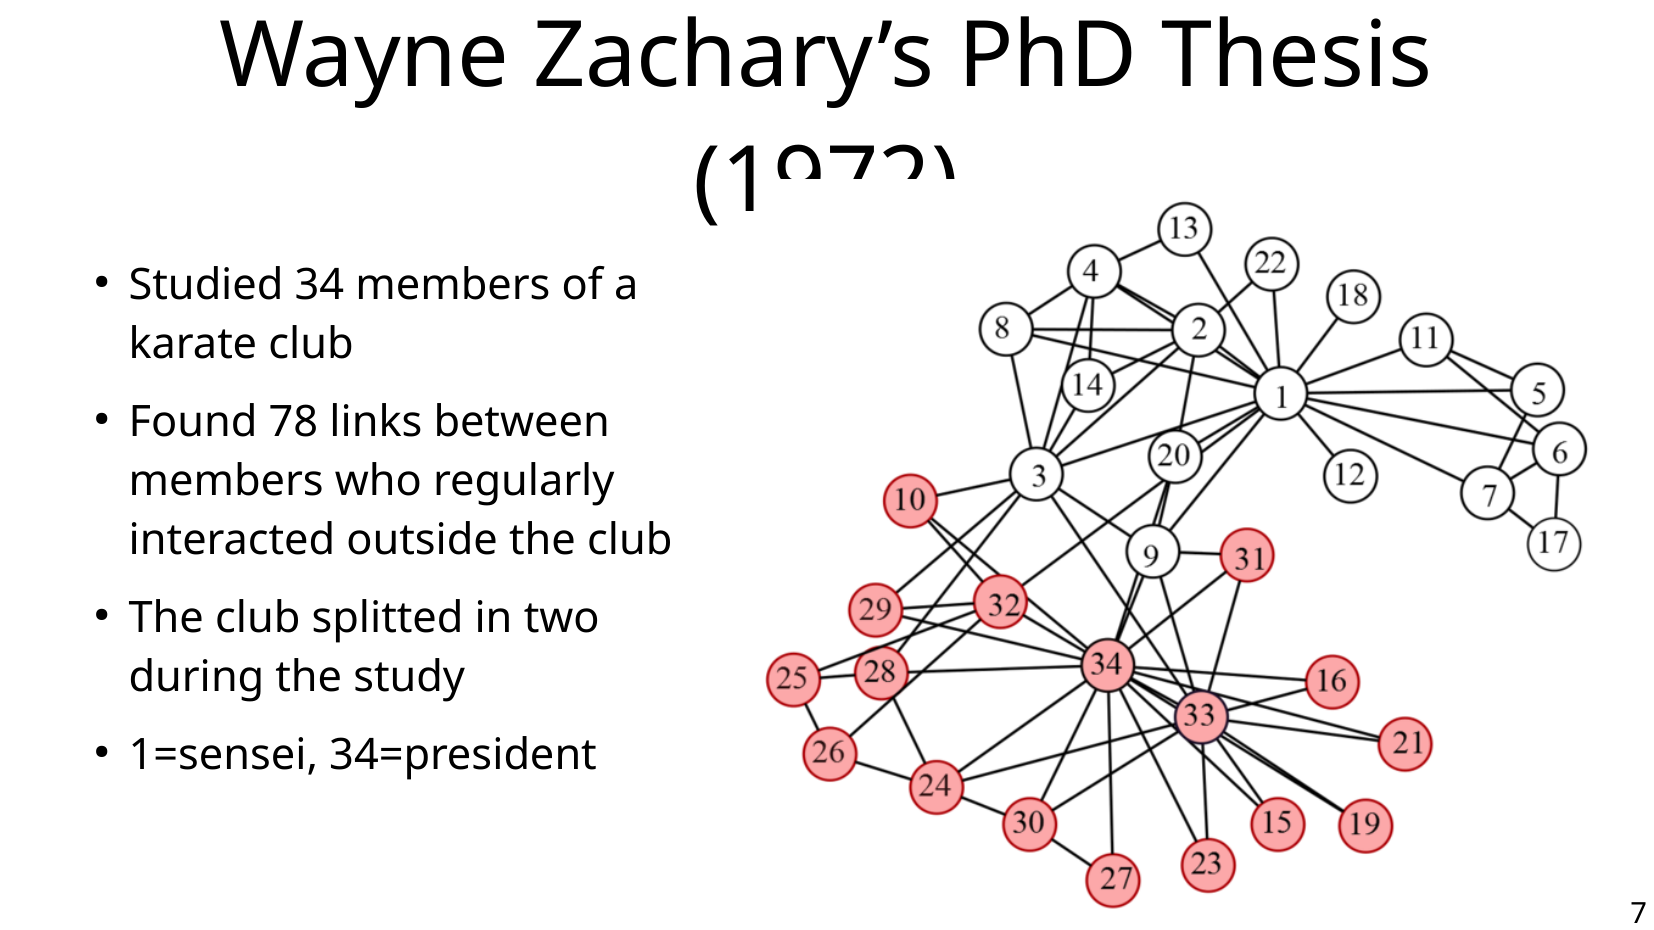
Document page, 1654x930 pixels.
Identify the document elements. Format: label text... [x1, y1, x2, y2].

title Wayne Zachary’s PhD Thesis (1972) [82, 1, 1571, 225]
picture [765, 179, 1603, 911]
list Studied 34 members of a karate club Found 78 links between members who regularly interacted outside the club The club splitted in two during the study 1=sensei, 34=president [82, 253, 706, 793]
